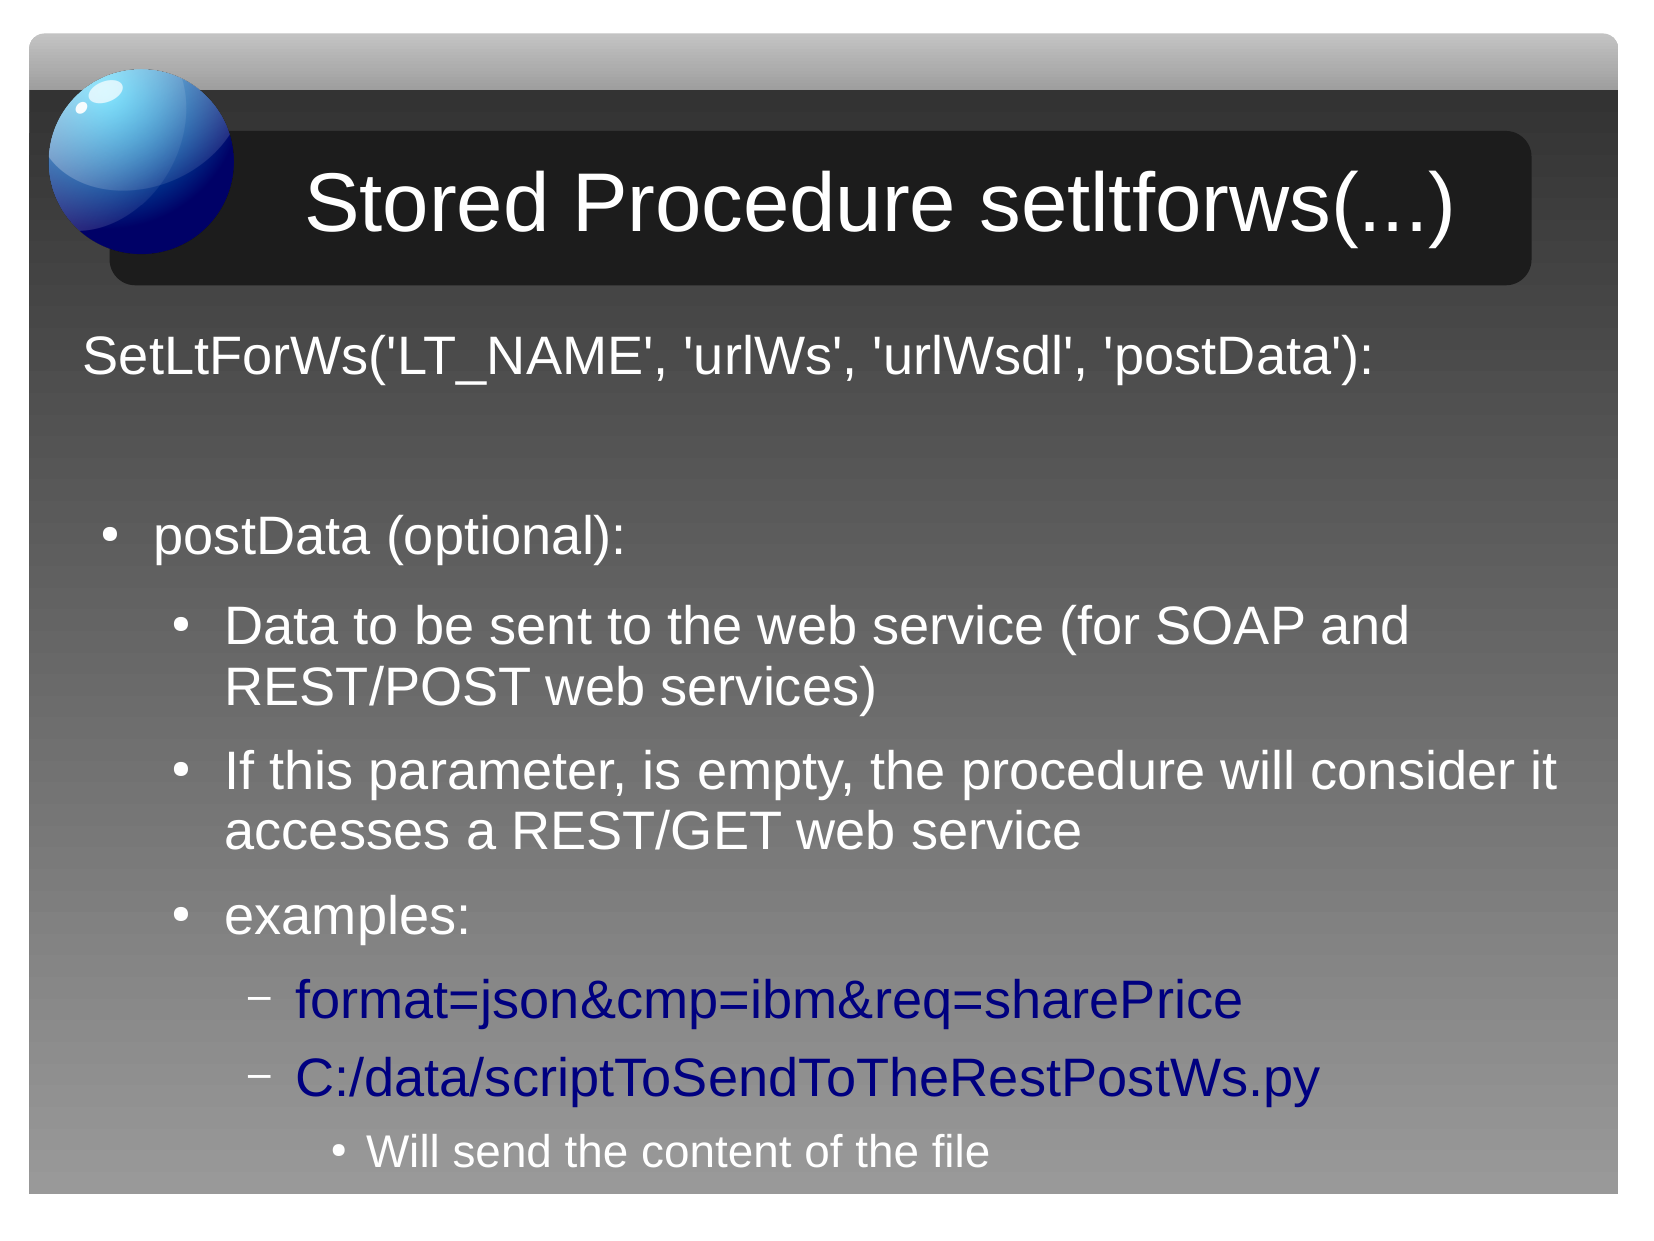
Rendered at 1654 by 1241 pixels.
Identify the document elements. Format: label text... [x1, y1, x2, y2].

title Stored Procedure setltforws(...) [82, 137, 1571, 267]
picture [29, 57, 253, 266]
list SetLtForWs('LT_NAME', 'urlWs', 'urlWsdl', 'postData'): postData (optional): Data to be sent to the web service (for SOAP and REST/POST web services) If this parameter, is empty, the procedure will consider it accesses a REST/GET web service examples: format=json&cmp=ibm&req=sharePrice C:/data/scriptToSendToTheRestPostWs.py Will send the content of the file [82, 325, 1571, 1241]
